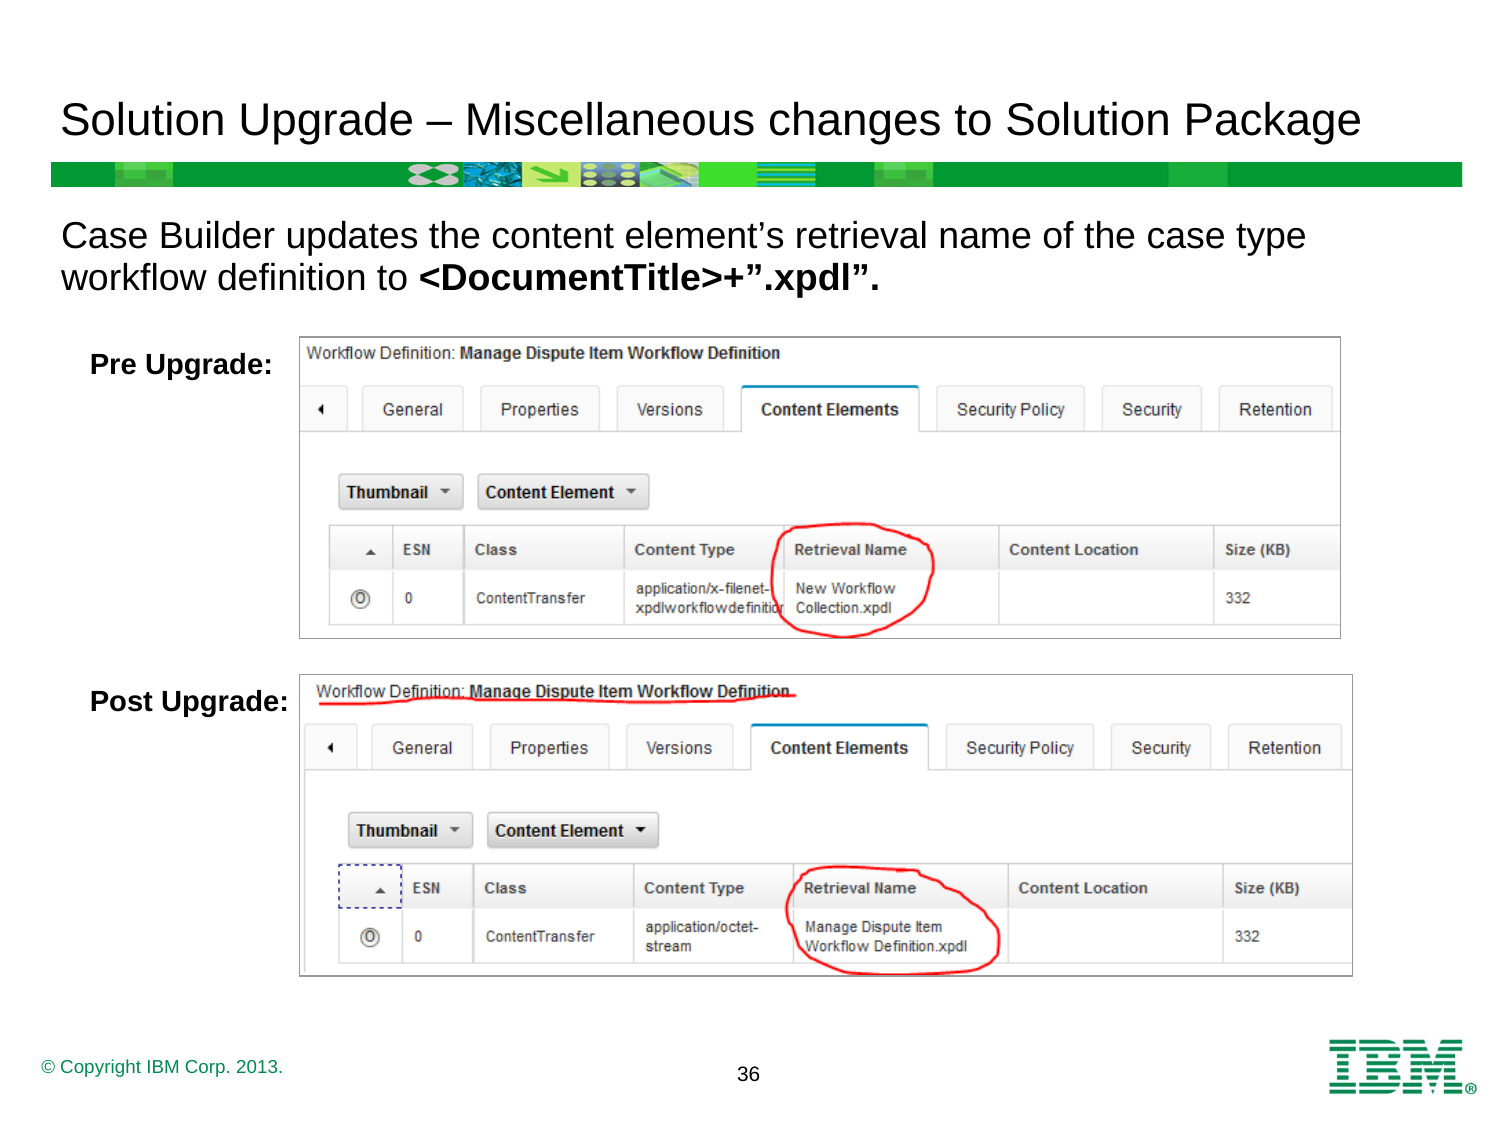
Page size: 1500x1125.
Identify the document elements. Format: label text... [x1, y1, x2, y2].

picture [1327, 1037, 1479, 1096]
picture [300, 337, 1340, 638]
picture [300, 675, 1352, 976]
title Solution Upgrade – Miscellaneous changes to Solution Package [45, 80, 1487, 153]
text_box Case Builder updates the content element’s retrieval name of the case type workflow definition to <DocumentTitle>+”.xpdl”. [46, 196, 1460, 292]
text_box Post Upgrade: [75, 674, 305, 726]
picture [50, 161, 1463, 189]
text_box Pre Upgrade: [74, 337, 289, 388]
